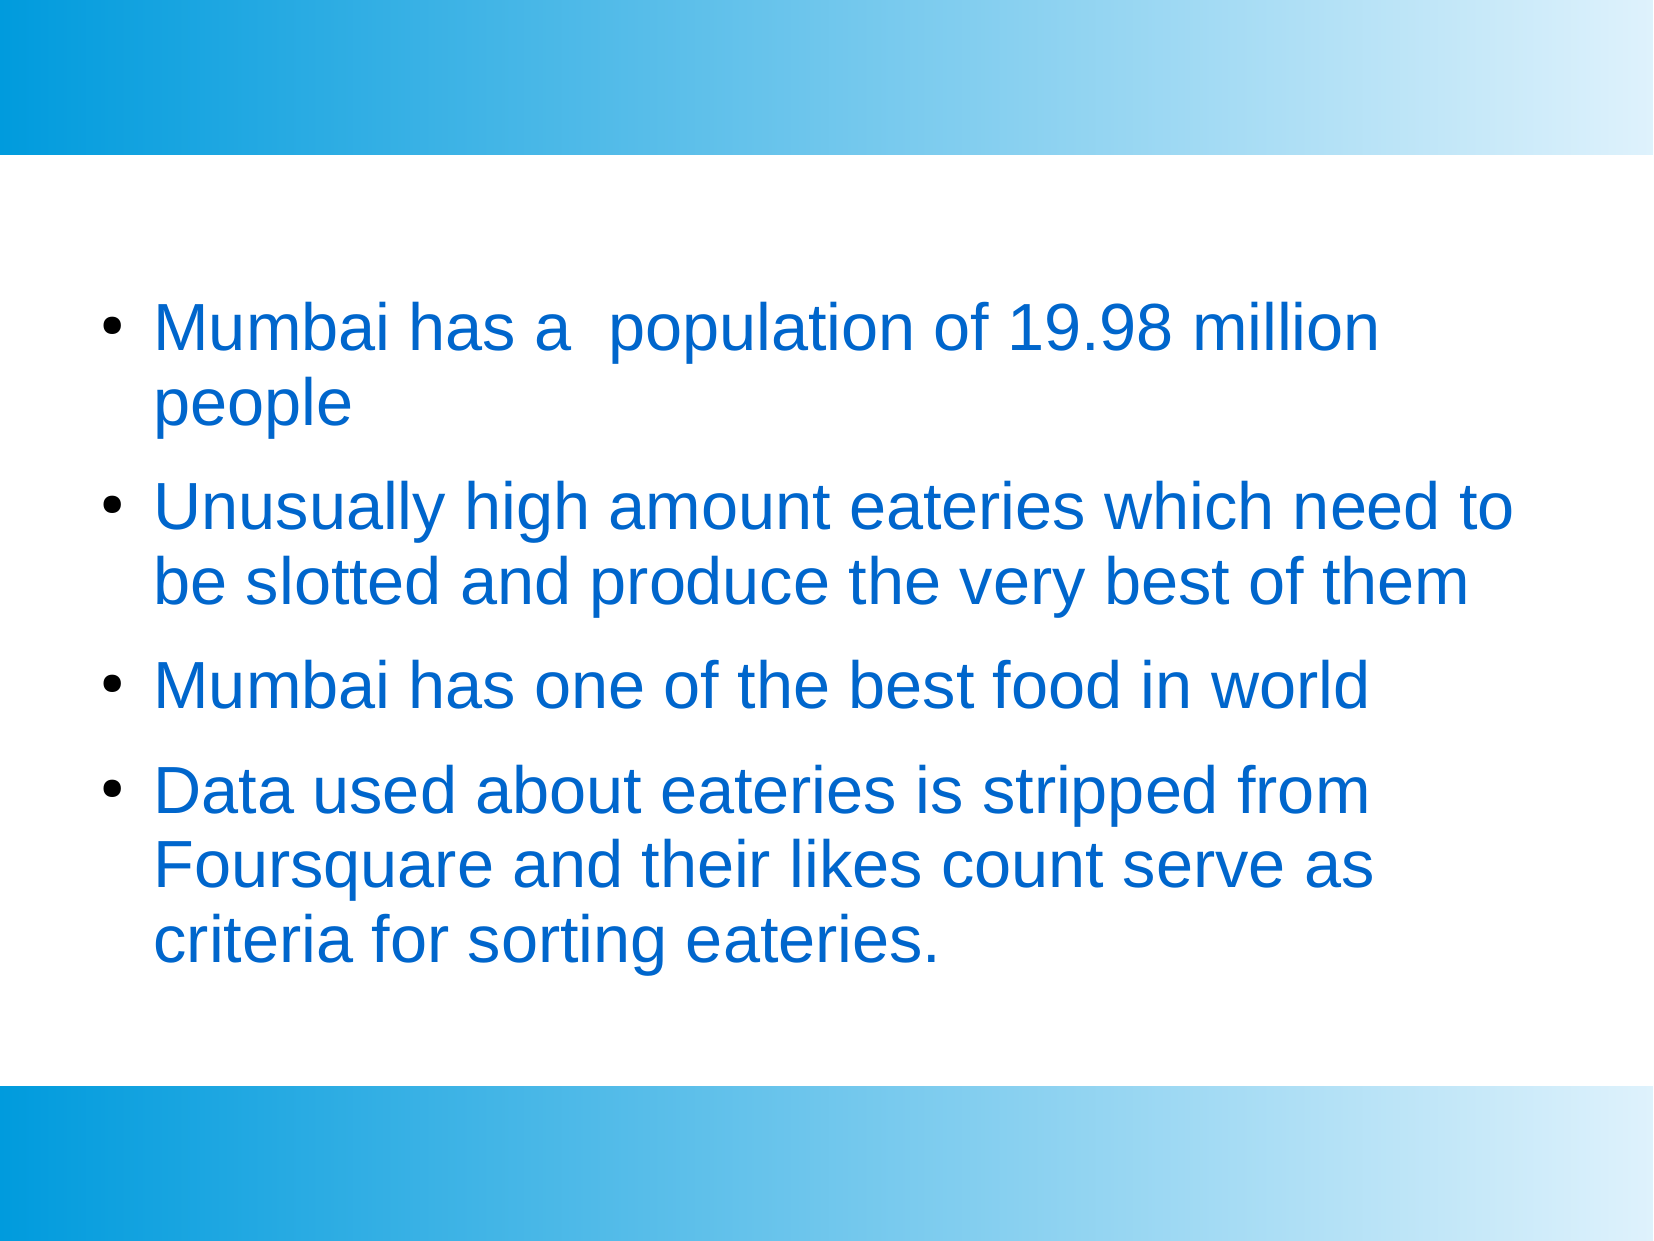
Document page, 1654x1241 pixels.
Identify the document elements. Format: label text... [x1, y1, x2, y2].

list Mumbai has a population of 19.98 million people Unusually high amount eateries which need to be slotted and produce the very best of them Mumbai has one of the best food in world Data used about eateries is stripped from Foursquare and their likes count serve as criteria for sorting eateries. [82, 290, 1571, 1010]
